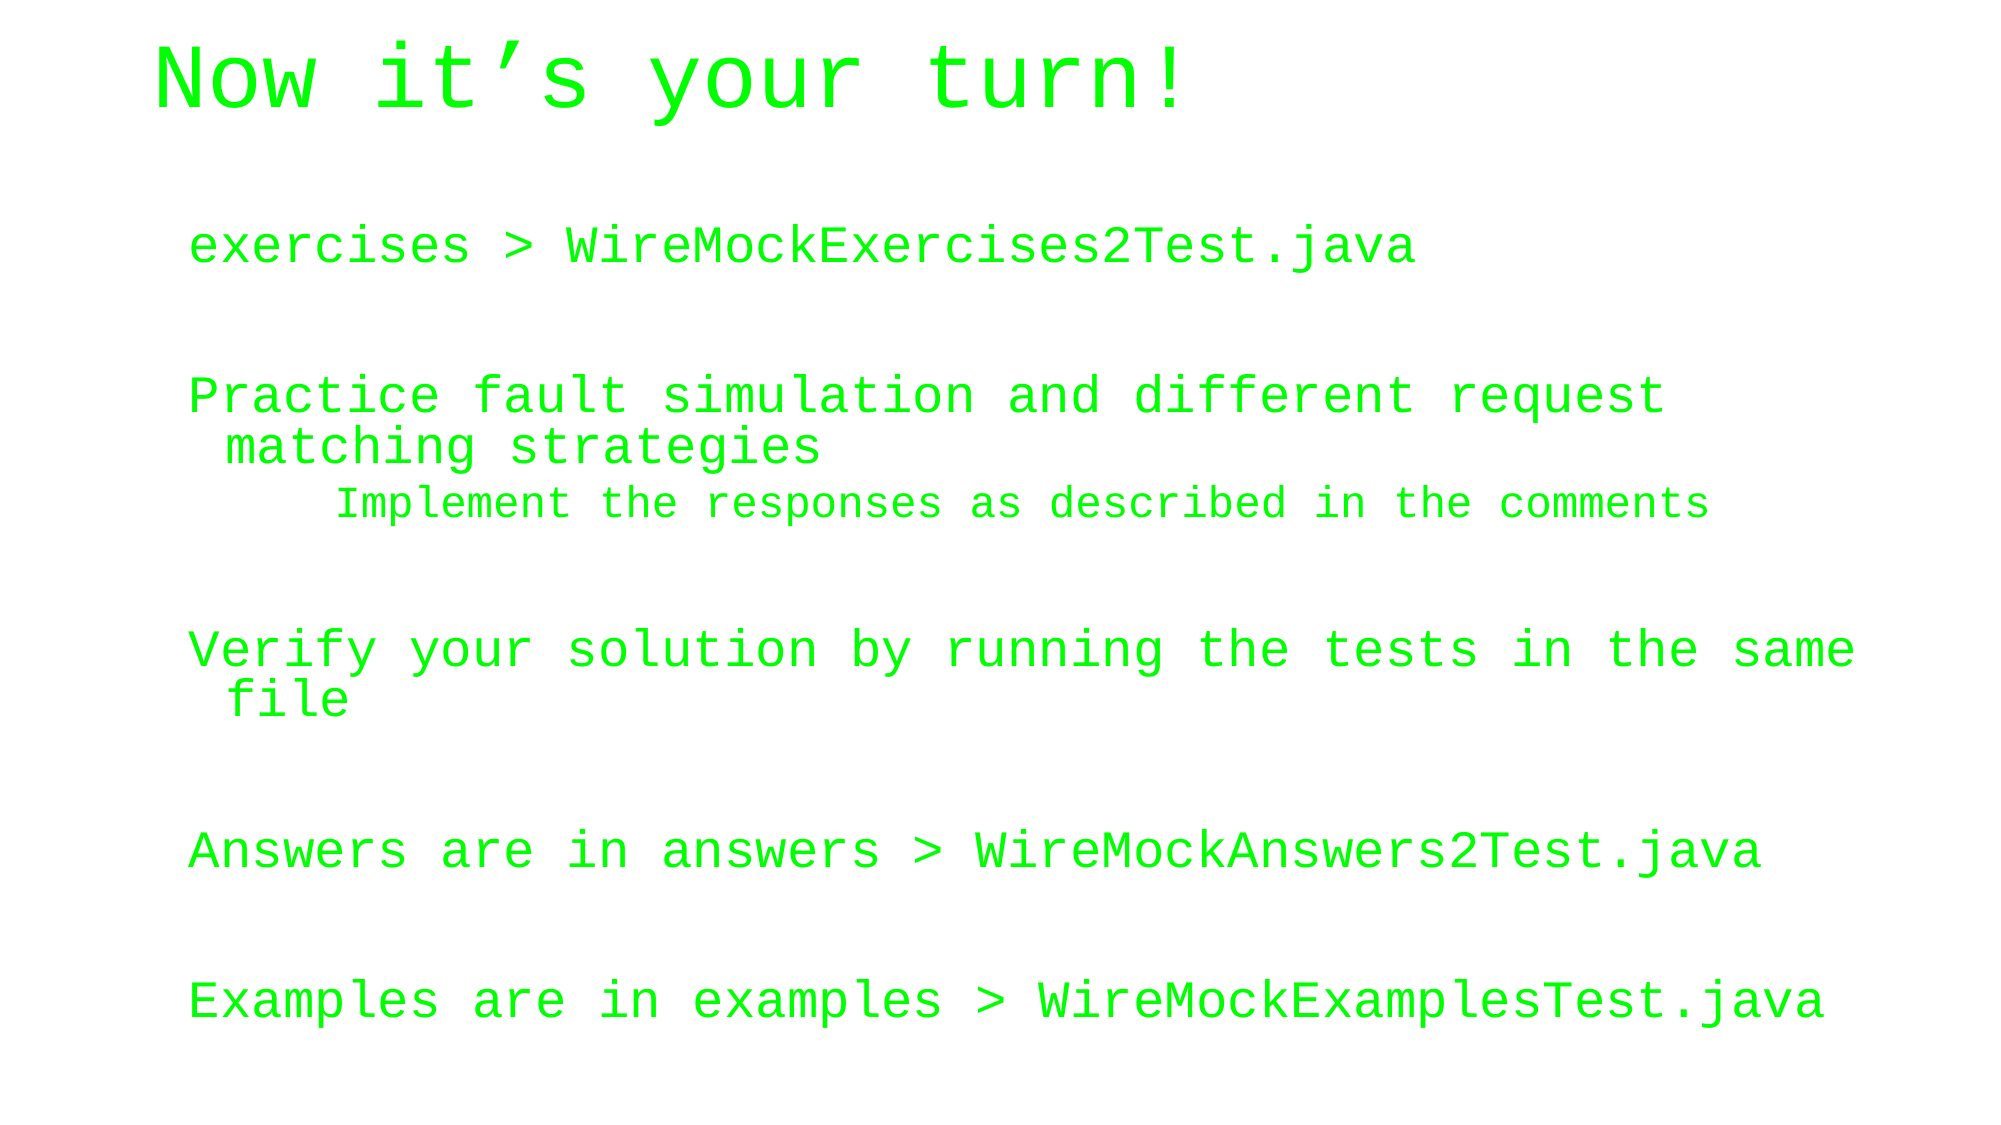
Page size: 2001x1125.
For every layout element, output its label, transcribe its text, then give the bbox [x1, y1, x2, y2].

title Now it’s your turn! [137, 18, 1863, 137]
list exercises > WireMockExercises2Test.java Practice fault simulation and different request matching strategies Implement the responses as described in the comments Verify your solution by running the tests in the same file Answers are in answers > WireMockAnswers2Test.java Examples are in examples > WireMockExamplesTest.java [137, 214, 1939, 1041]
